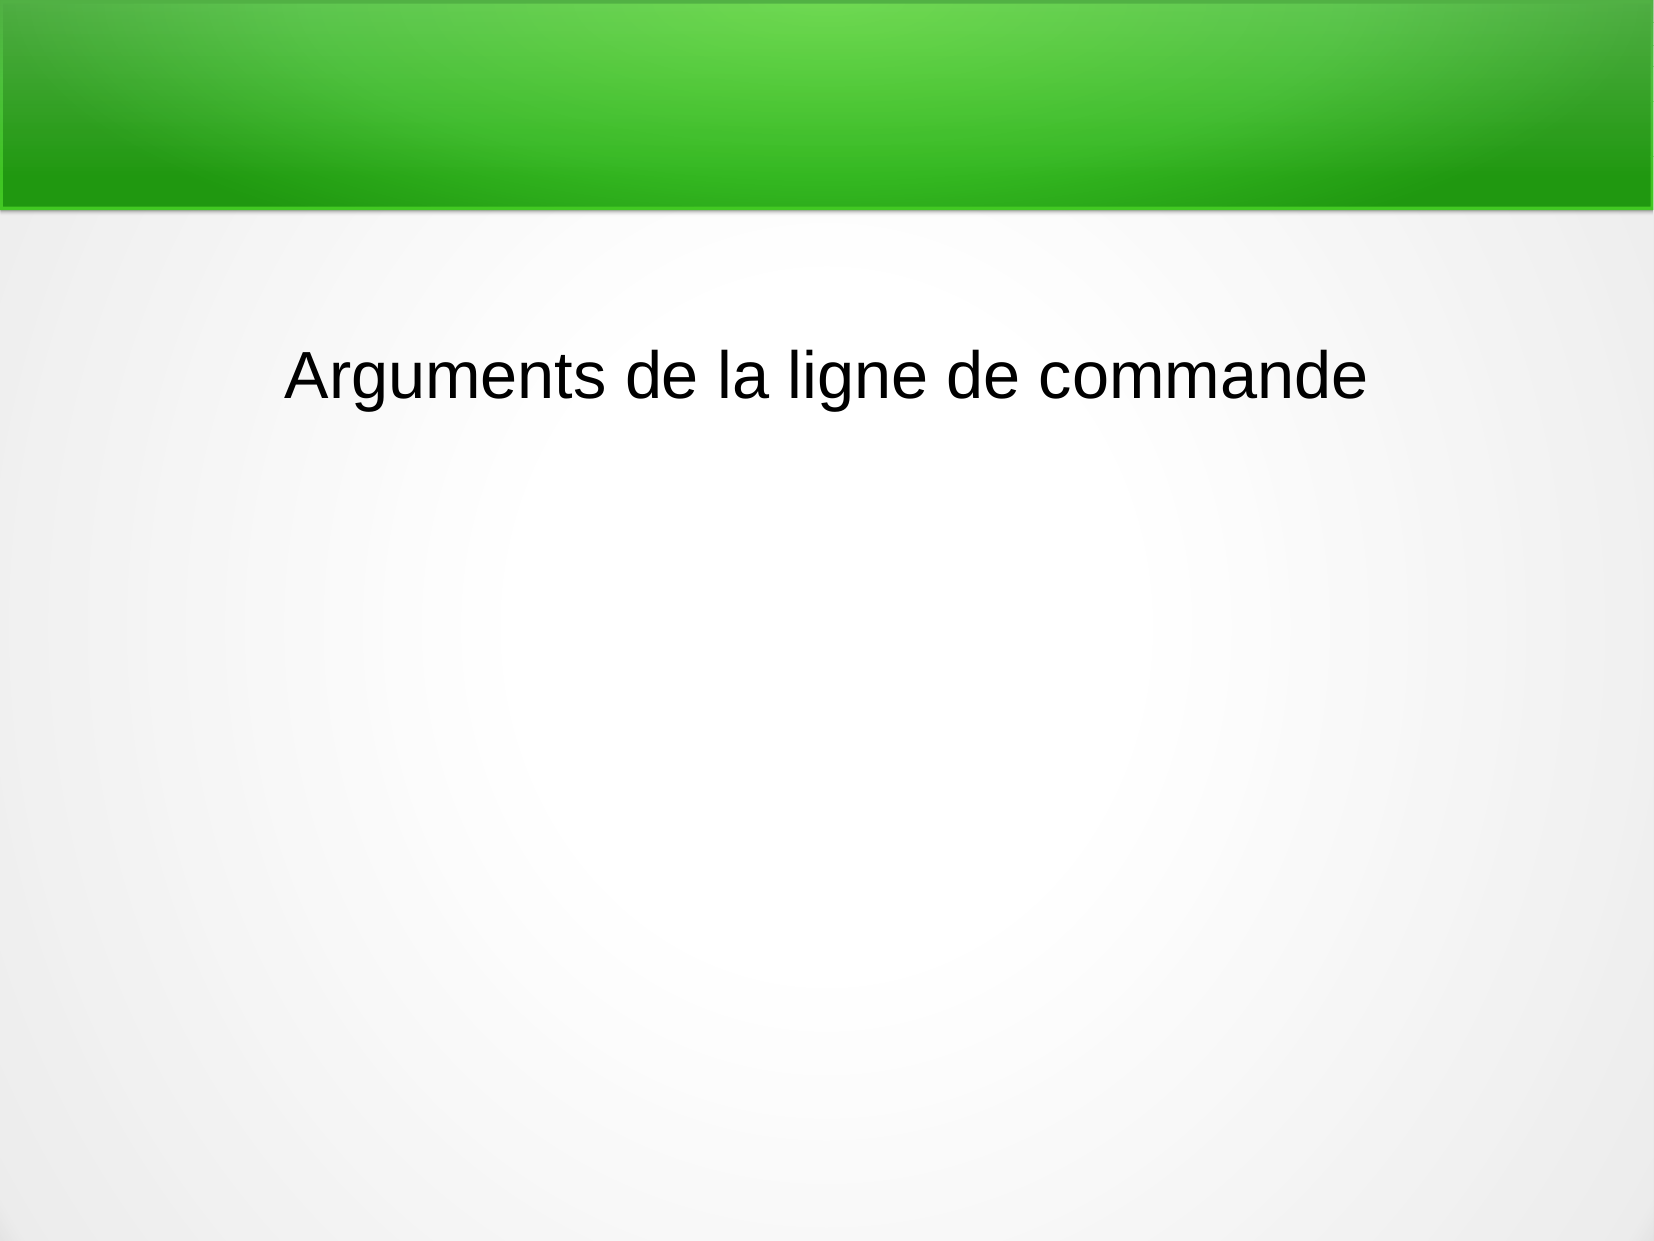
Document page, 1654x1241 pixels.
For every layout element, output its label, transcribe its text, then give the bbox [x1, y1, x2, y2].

subtitle Arguments de la ligne de commande [82, 47, 1571, 705]
